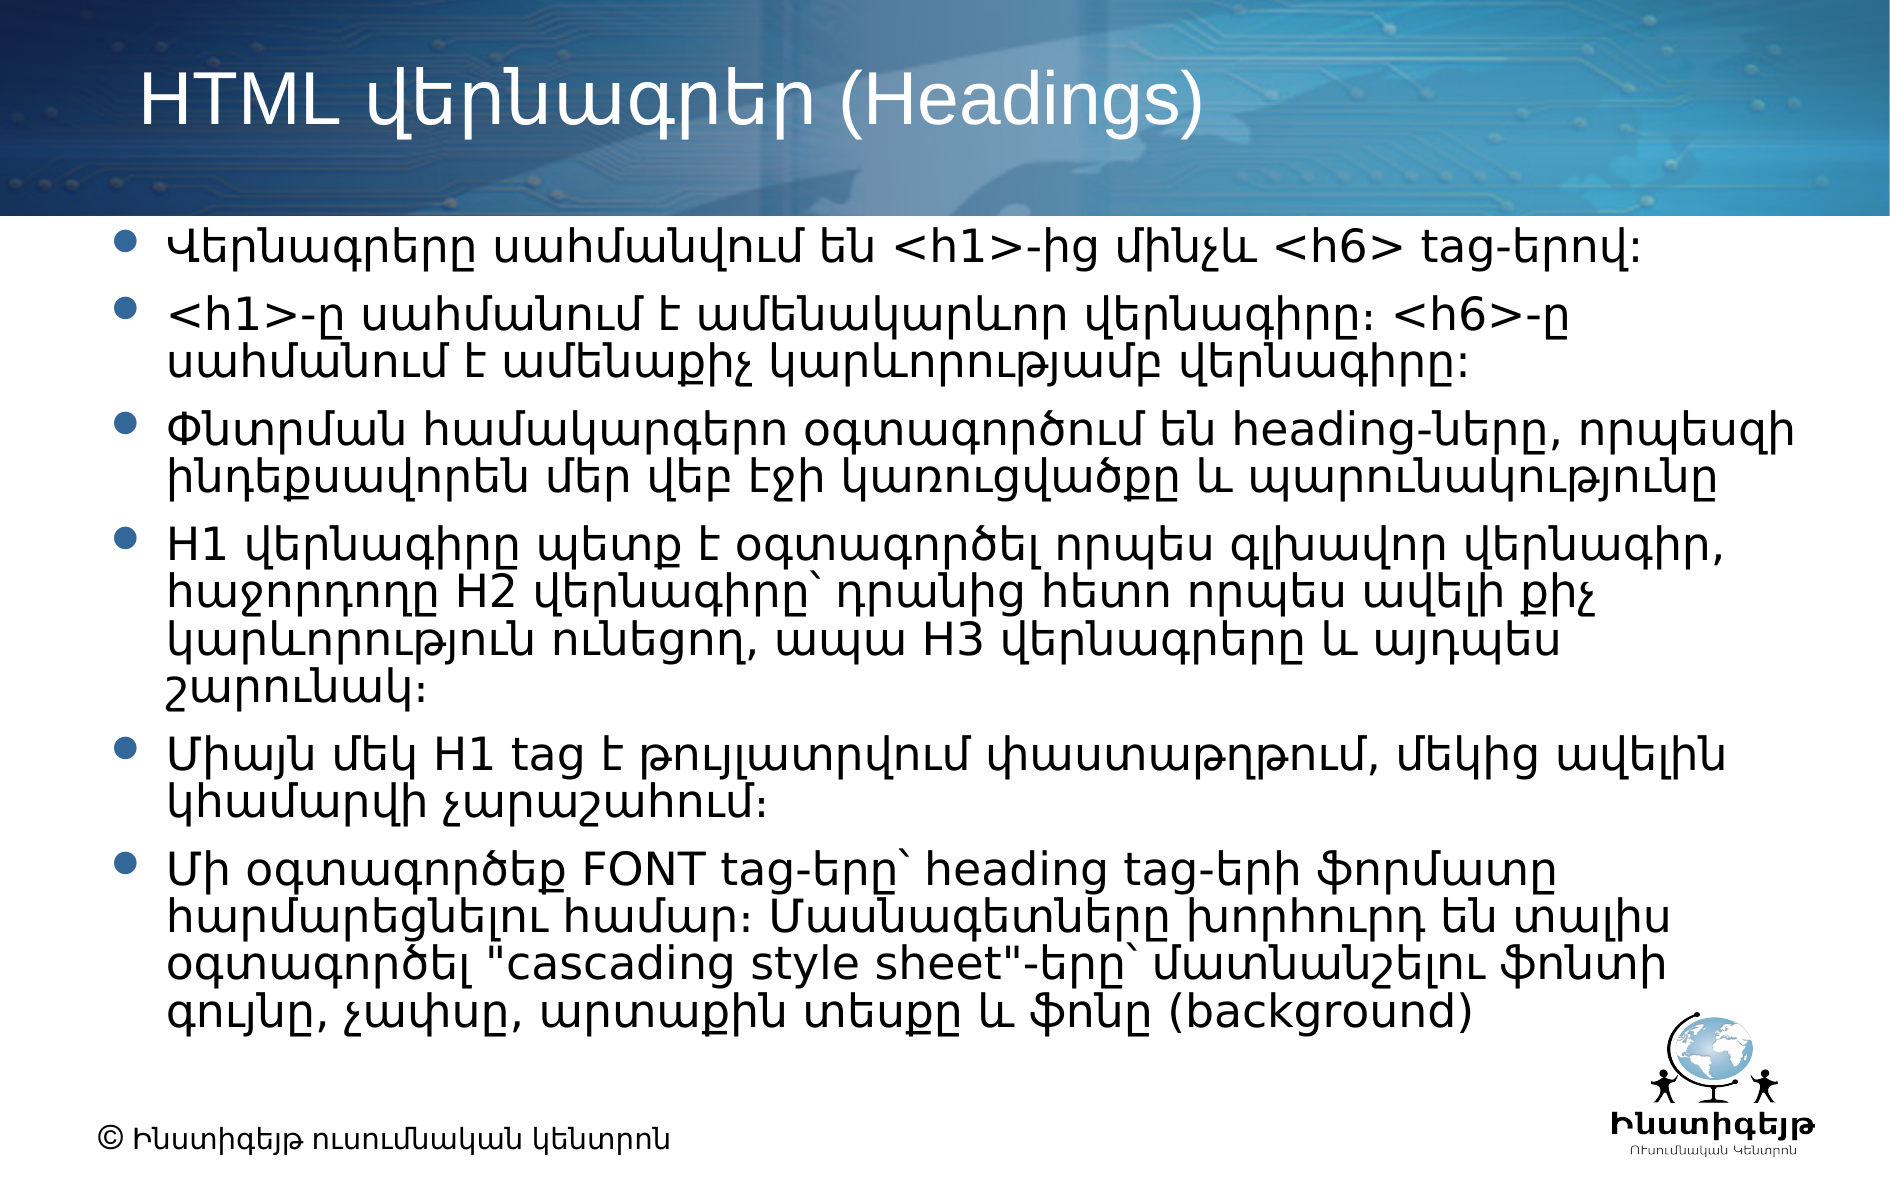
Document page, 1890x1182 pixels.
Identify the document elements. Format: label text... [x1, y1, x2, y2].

text_box HTML վերնագրեր (Headings) [138, 76, 1801, 80]
list Վերնագրերը սահմանվում են <h1>-ից մինչև <h6> tag-երով: <h1>-ը սահմանում է ամենակարևոր վերնագիրը։ <h6>-ը սահմանում է ամենաքիչ կարևորությամբ վերնագիրը: Փնտրման համակարգերn օգտագործում են heading-ները, որպեսզի ինդեքսավորեն մեր վեբ էջի կառուցվածքը և պարունակությունը H1 վերնագիրը պետք է օգտագործել որպես գլխավոր վերնագիր, հաջորդողը H2 վերնագիրը՝ դրանից հետո որպես ավելի քիչ կարևորություն ունեցող, ապա H3 վերնագրերը և այդպես շարունակ։ Միայն մեկ H1 tag է թույլատրվում փաստաթղթում, մեկից ավելին կհամարվի չարաշահում։ Մի օգտագործեք FONT tag-երը՝ heading tag-երի ֆորմատը հարմարեցնելու համար։ Մասնագետները խորհուրդ են տալիս օգտագործել "cascading style sheet"-երը՝ մատնանշելու ֆոնտի գույնը, չափսը, արտաքին տեսքը և ֆոնը (background) [110, 224, 1801, 254]
picture [0, 0, 1890, 216]
picture [1612, 1012, 1815, 1157]
text_box Tag-եր մեջբերումների (Citations, Quotations) և սահմանումների (Definition) համար [1187, 134, 1801, 140]
